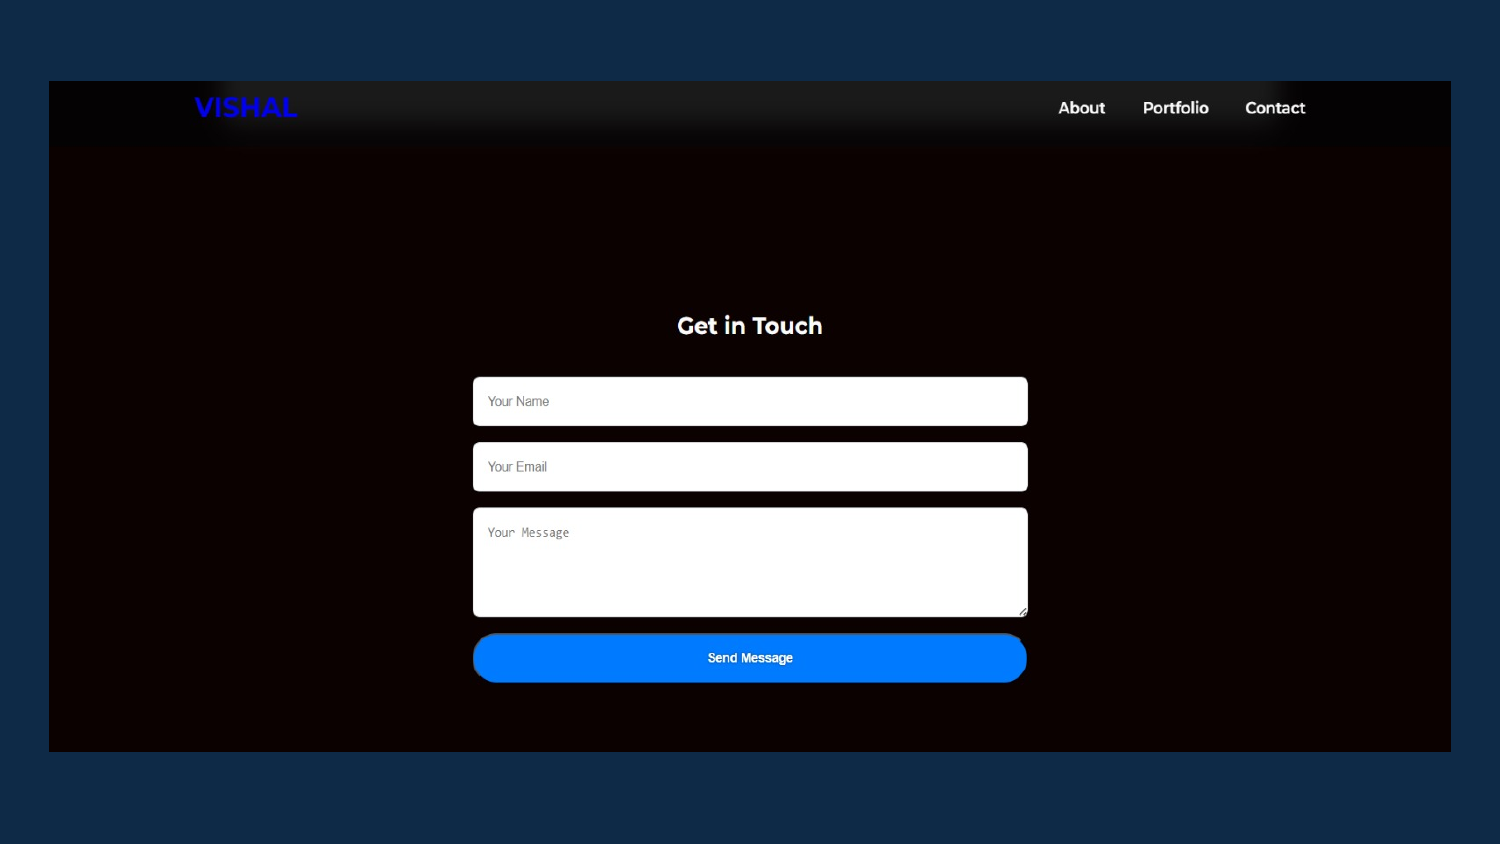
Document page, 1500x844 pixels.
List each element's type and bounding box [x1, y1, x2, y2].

picture [49, 82, 1451, 752]
